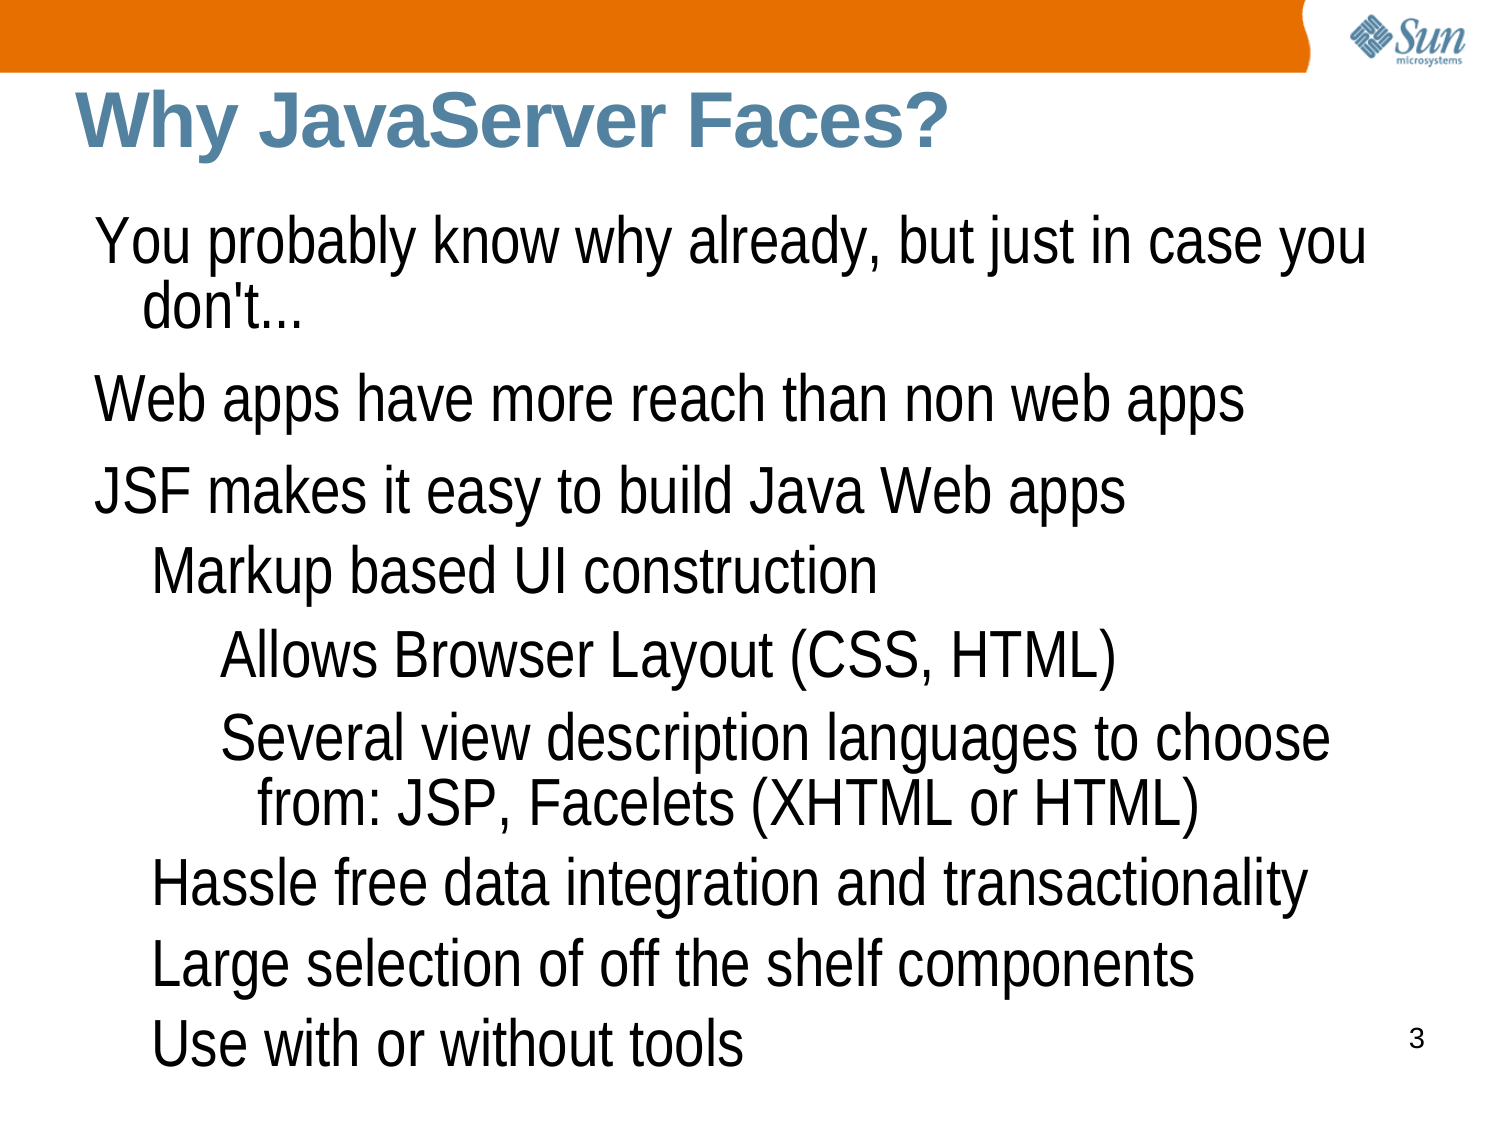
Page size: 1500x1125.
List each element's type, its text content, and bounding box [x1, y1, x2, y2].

picture [0, 0, 1500, 75]
title Why JavaServer Faces? [75, 83, 1437, 188]
list You probably know why already, but just in case you don't... Web apps have more reach than non web apps JSF makes it easy to build Java Web apps Markup based UI construction Allows Browser Layout (CSS, HTML) Several view description languages to choose from: JSP, Facelets (XHTML or HTML) Hassle free data integration and transactionality Large selection of off the shelf components Use with or without tools [75, 211, 1412, 1093]
